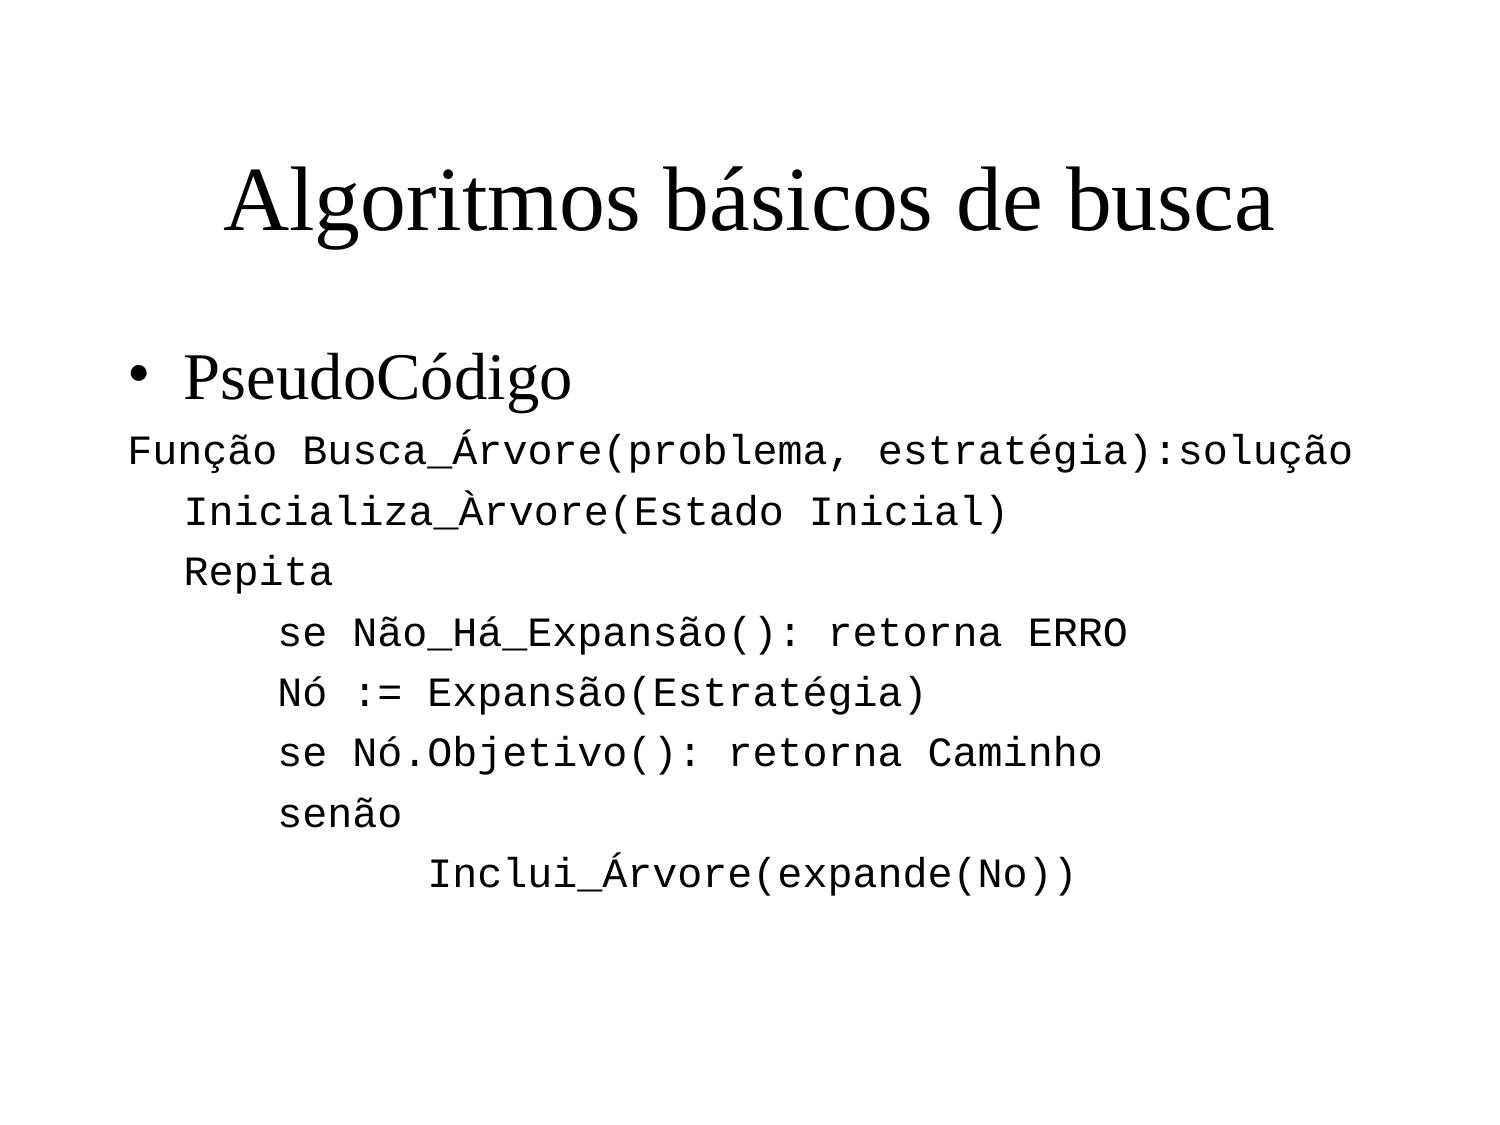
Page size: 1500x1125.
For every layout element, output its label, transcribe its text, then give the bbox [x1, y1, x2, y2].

list PseudoCódigo Função Busca_Árvore(problema, estratégia):solução Inicializa_Àrvore(Estado Inicial) Repita se Não_Há_Expansão(): retorna ERRO Nó := Expansão(Estratégia) se Nó.Objetivo(): retorna Caminho senão Inclui_Árvore(expande(No)) [112, 324, 1388, 1001]
title Algoritmos básicos de busca [112, 99, 1388, 288]
